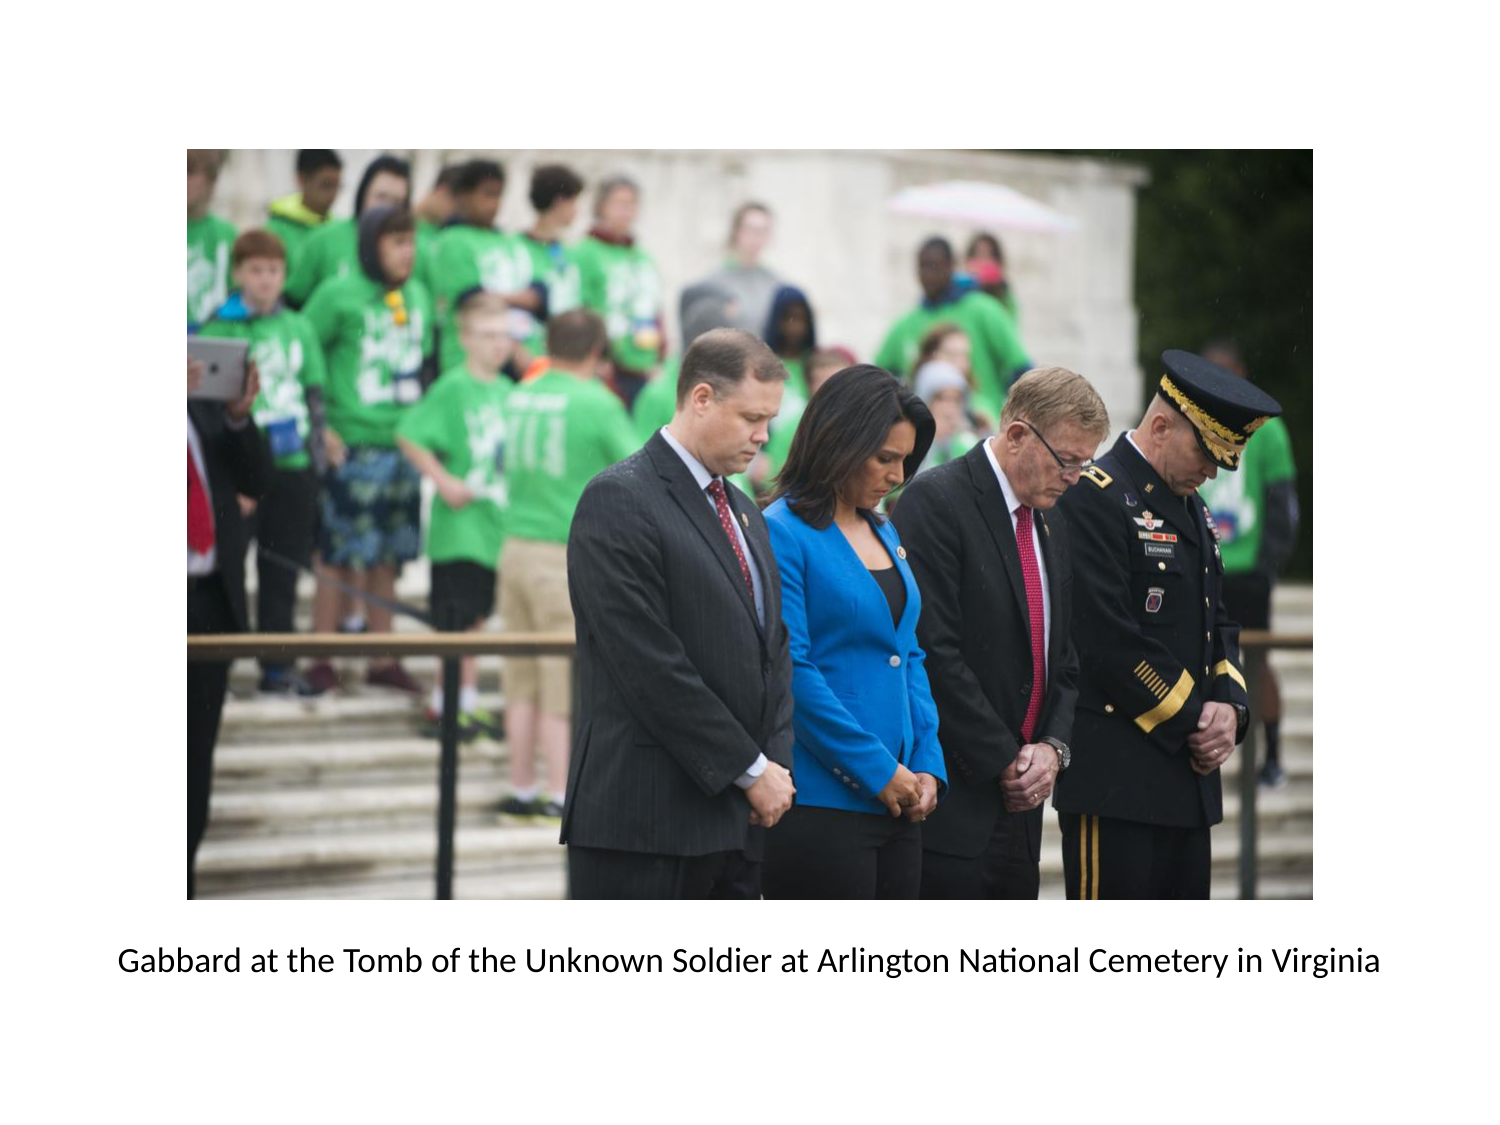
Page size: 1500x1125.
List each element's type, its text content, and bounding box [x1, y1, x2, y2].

text_box Gabbard at the Tomb of the Unknown Soldier at Arlington National Cemetery in Virginia [102, 929, 1398, 988]
picture [187, 149, 1313, 900]
